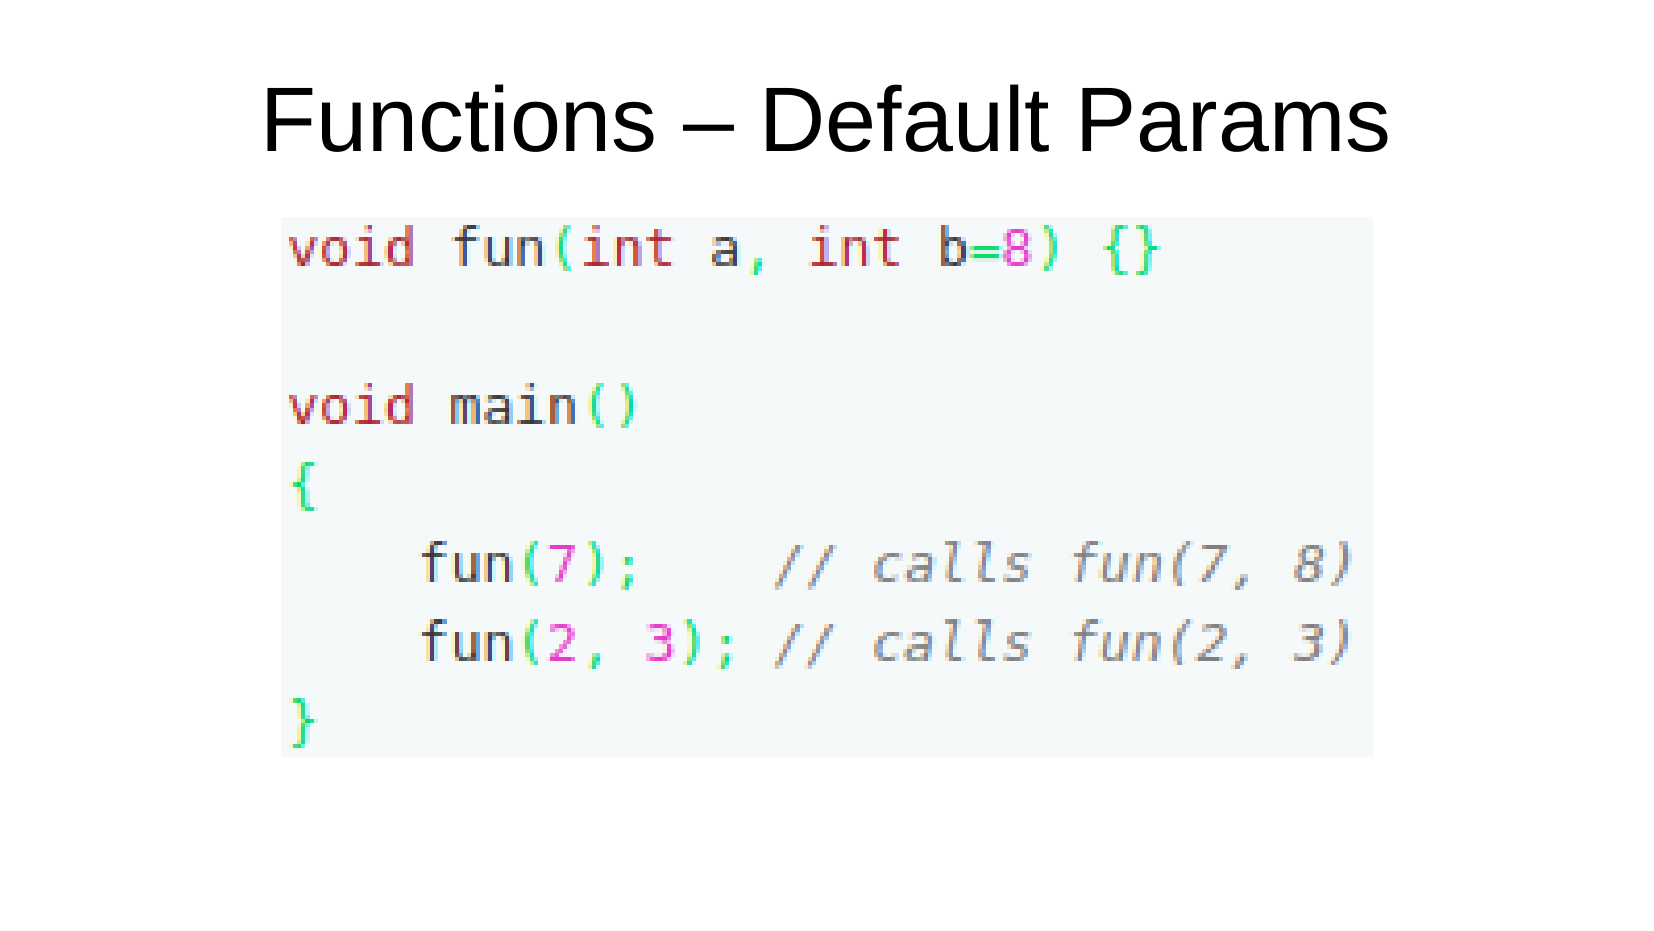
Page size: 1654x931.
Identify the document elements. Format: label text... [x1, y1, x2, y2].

title Functions – Default Params [82, 37, 1571, 193]
picture [281, 217, 1373, 757]
